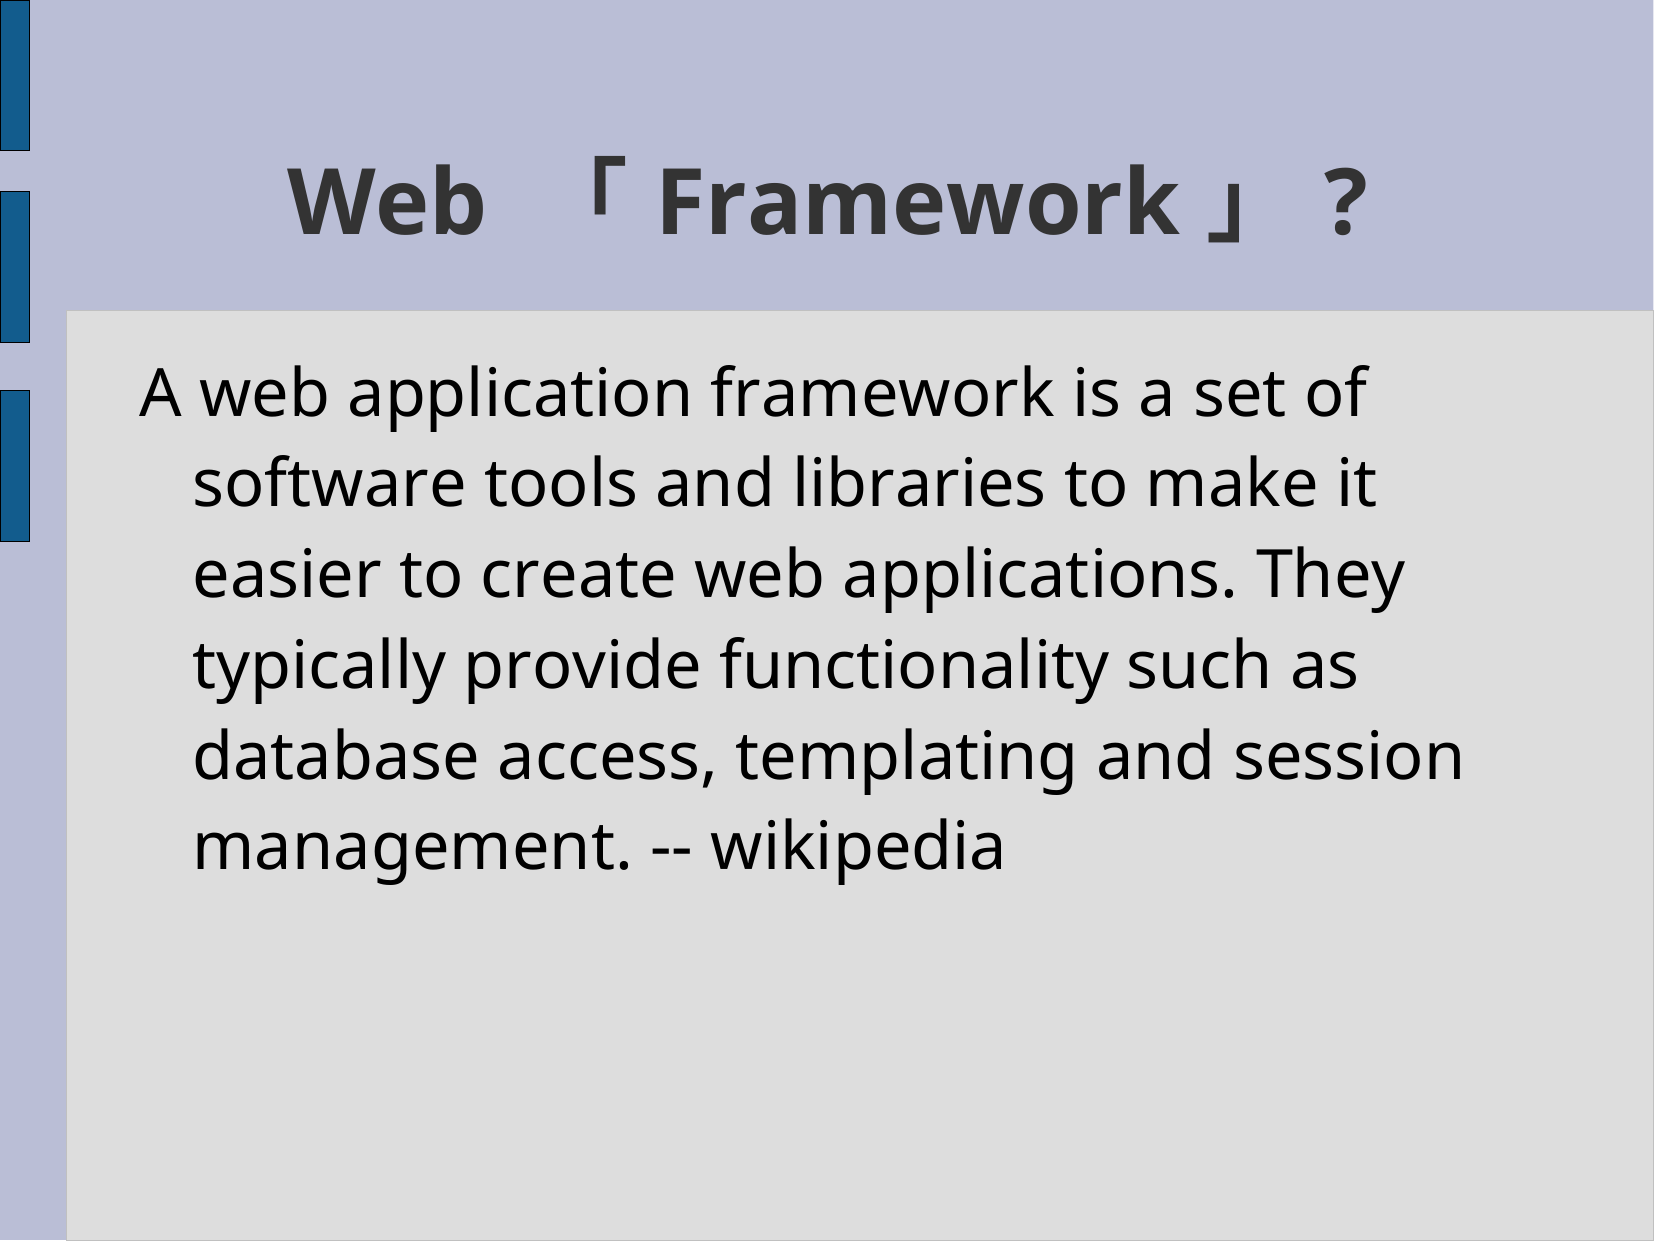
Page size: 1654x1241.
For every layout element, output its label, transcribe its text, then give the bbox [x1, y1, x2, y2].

title Web 「Framework」? [121, 98, 1534, 291]
list A web application framework is a set of software tools and libraries to make it easier to create web applications. They typically provide functionality such as database access, templating and session management. -- wikipedia [121, 344, 1534, 1112]
